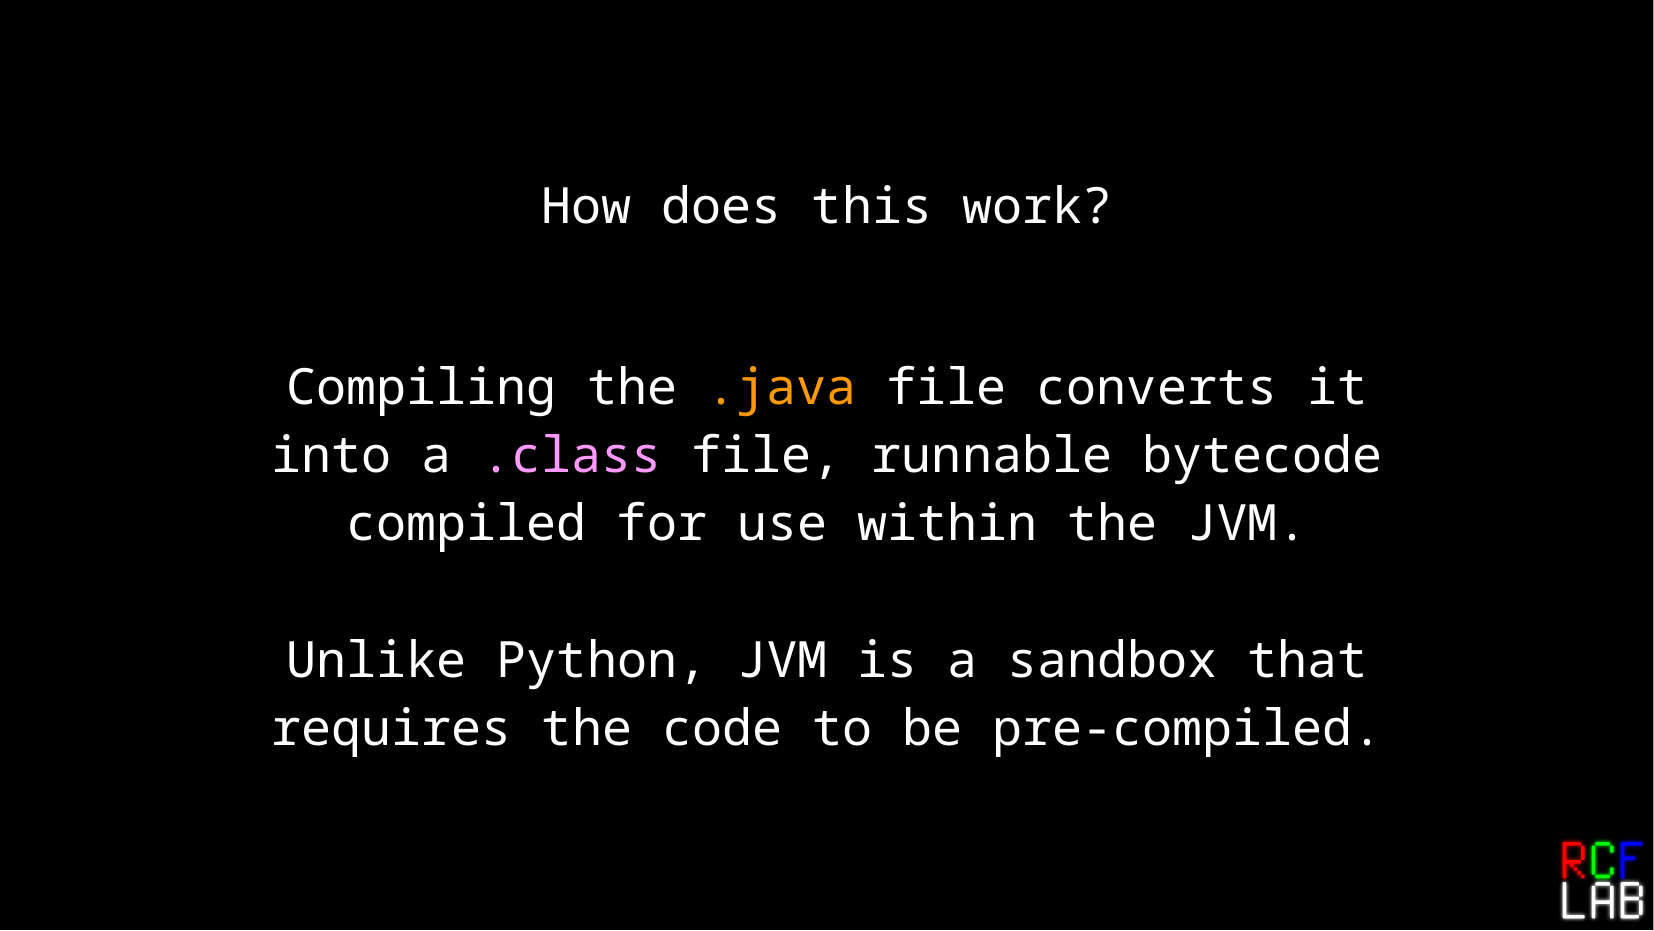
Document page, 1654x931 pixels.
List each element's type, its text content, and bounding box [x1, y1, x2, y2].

list How does this work? Compiling the .java file converts it into a .class file, runnable bytecode compiled for use within the JVM. Unlike Python, JVM is a sandbox that requires the code to be pre-compiled. [271, 133, 1382, 797]
picture [1559, 838, 1646, 922]
